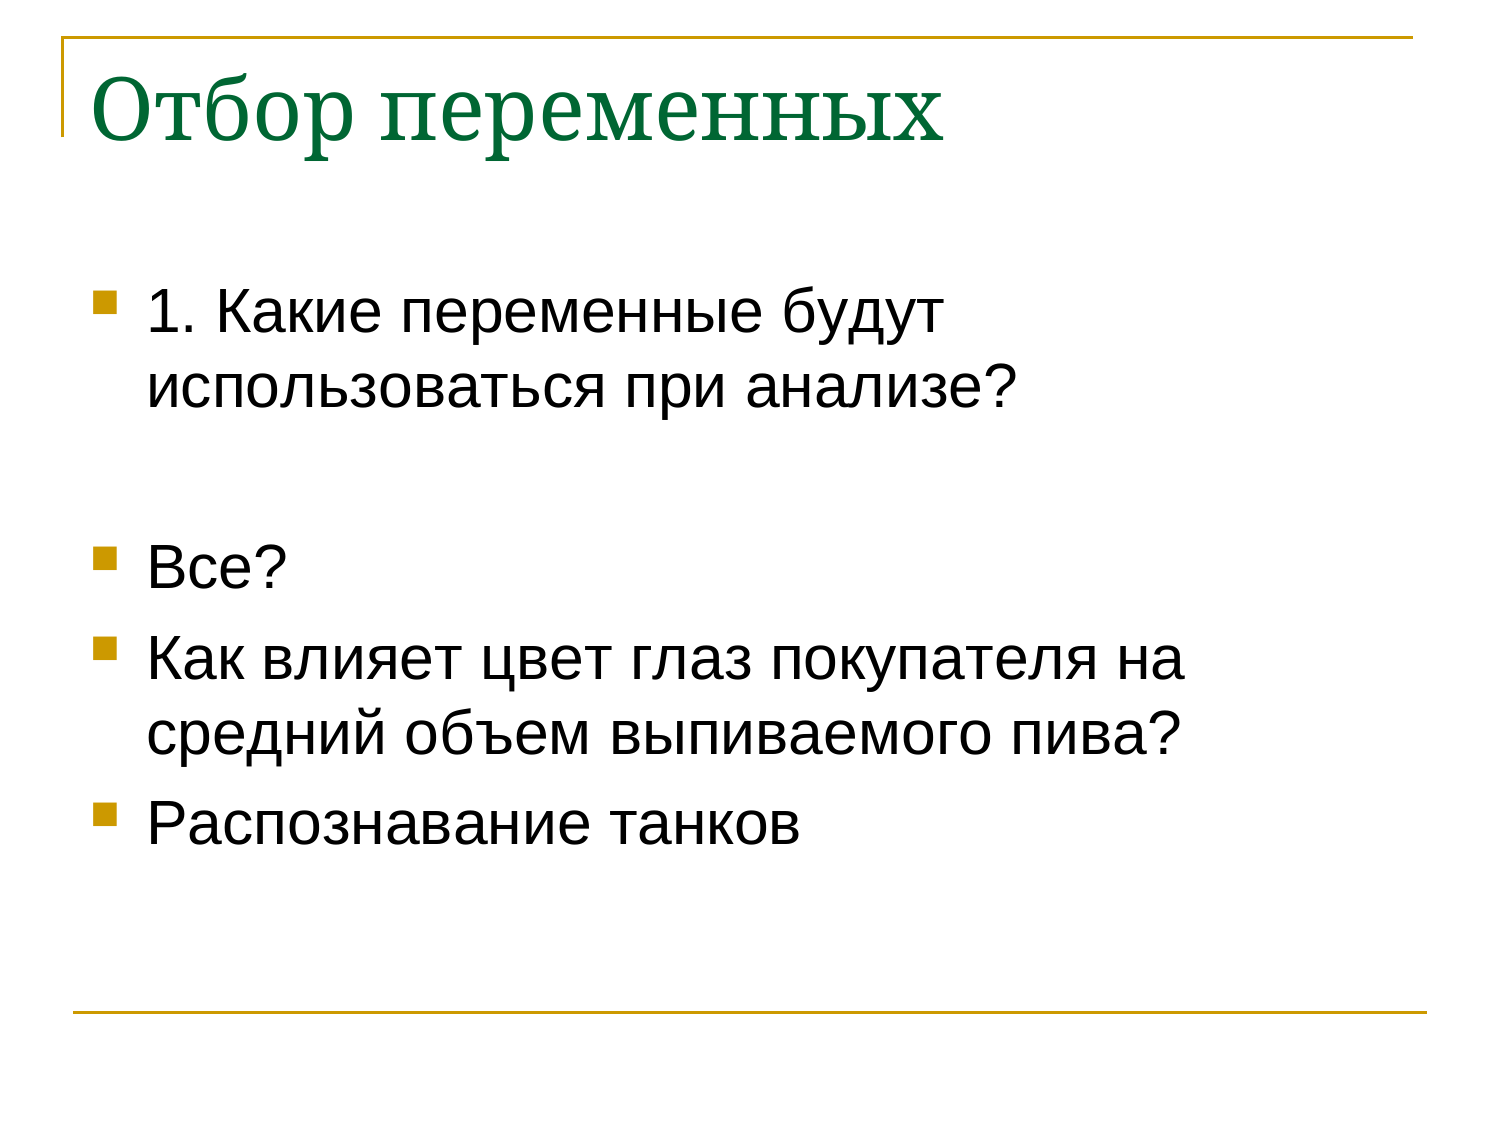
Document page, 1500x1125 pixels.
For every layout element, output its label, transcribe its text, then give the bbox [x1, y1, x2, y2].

title Отбор переменных [75, 45, 1426, 233]
list 1. Какие переменные будут использоваться при анализе? Все? Как влияет цвет глаз покупателя на средний объем выпиваемого пива? Распознавание танков [75, 262, 1426, 1006]
